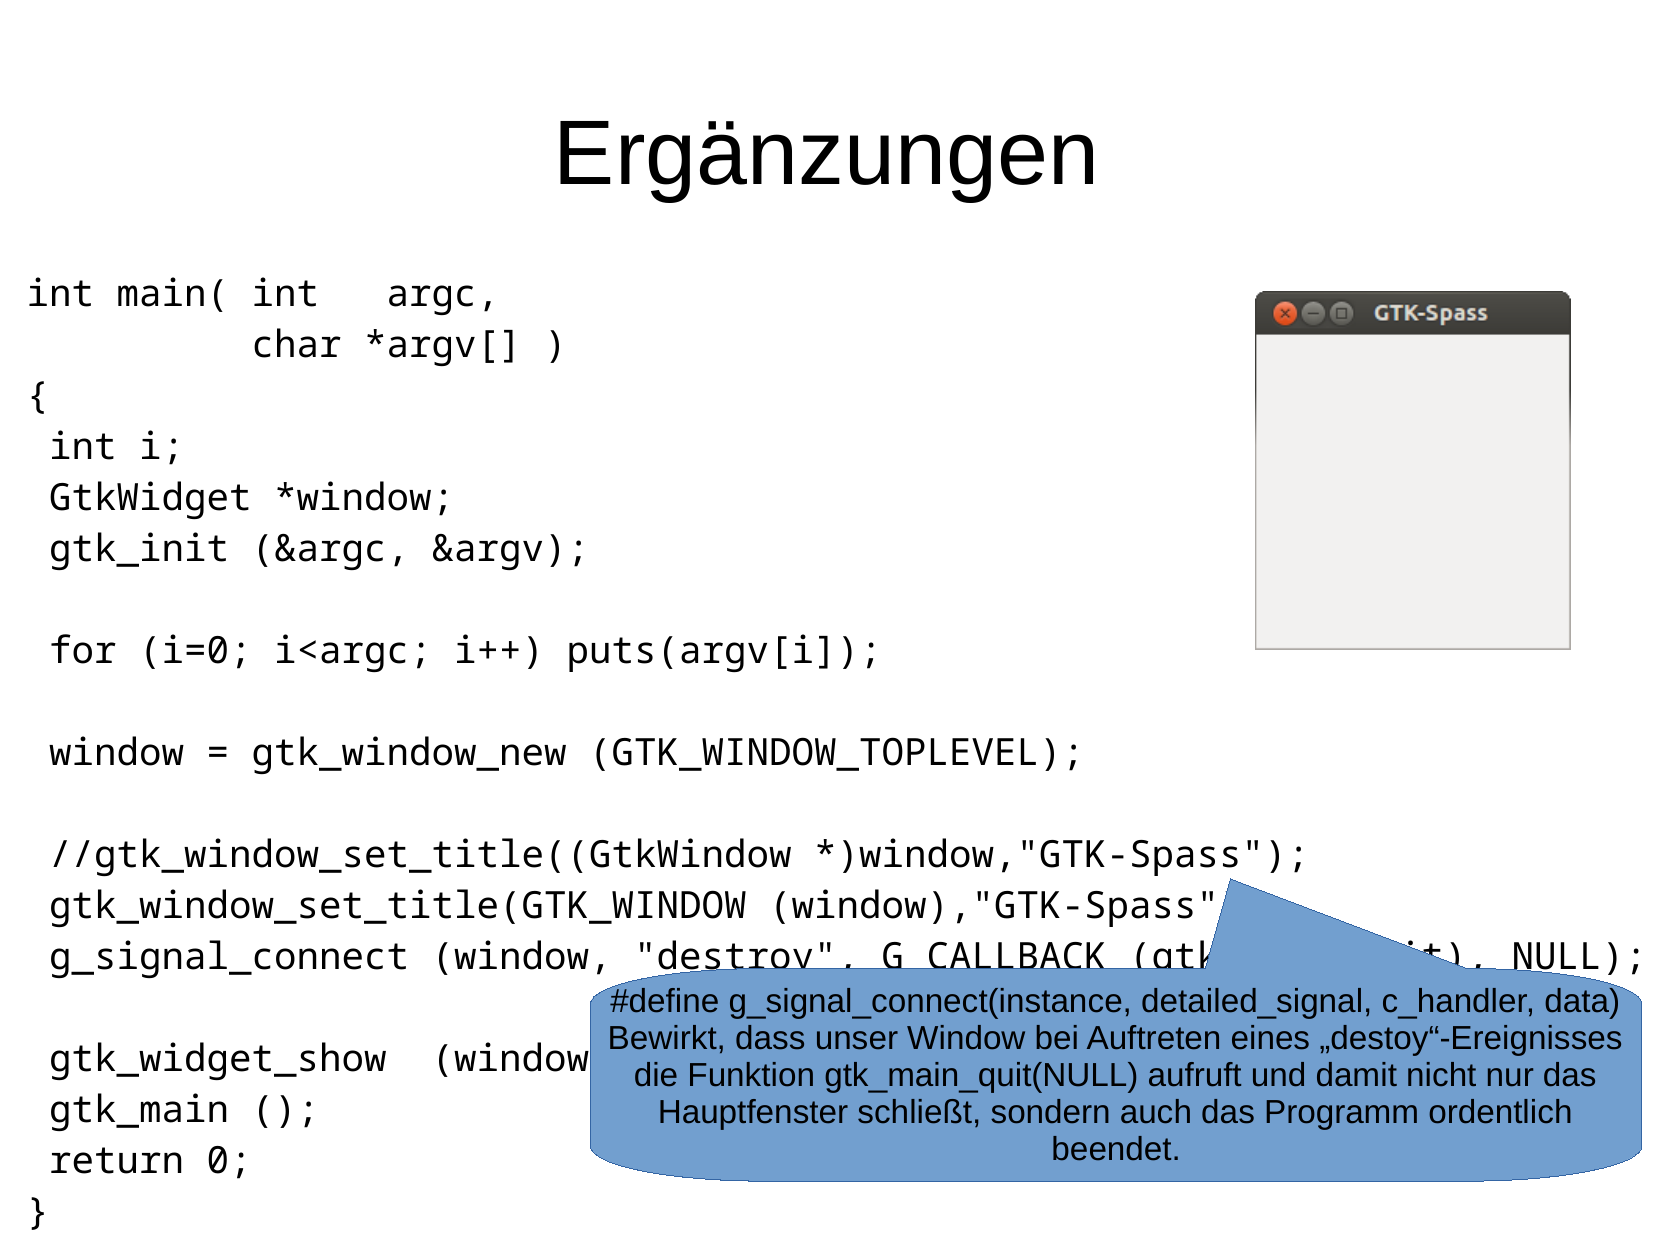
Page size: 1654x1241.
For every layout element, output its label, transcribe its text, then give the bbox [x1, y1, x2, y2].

picture [1255, 291, 1571, 650]
title Ergänzungen [82, 49, 1571, 257]
text_box int main( int argc, char *argv[] ) { int i; GtkWidget *window; gtk_init (&argc, &argv); for (i=0; i<argc; i++) puts(argv[i]); window = gtk_window_new (GTK_WINDOW_TOPLEVEL); //gtk_window_set_title((GtkWindow *)window,"GTK-Spass"); gtk_window_set_title(GTK_WINDOW (window),"GTK-Spass"); g_signal_connect (window, "destroy", G_CALLBACK (gtk_main_quit), NULL); gtk_widget_show (window); gtk_main (); return 0; } [11, 259, 1654, 1101]
text_box #define g_signal_connect(instance, detailed_signal, c_handler, data) Bewirkt, dass unser Window bei Auftreten eines „destoy“-Ereignisses die Funktion gtk_main_quit(NULL) aufruft und damit nicht nur das Hauptfenster schließt, sondern auch das Programm ordentlich beendet. [590, 878, 1642, 1182]
